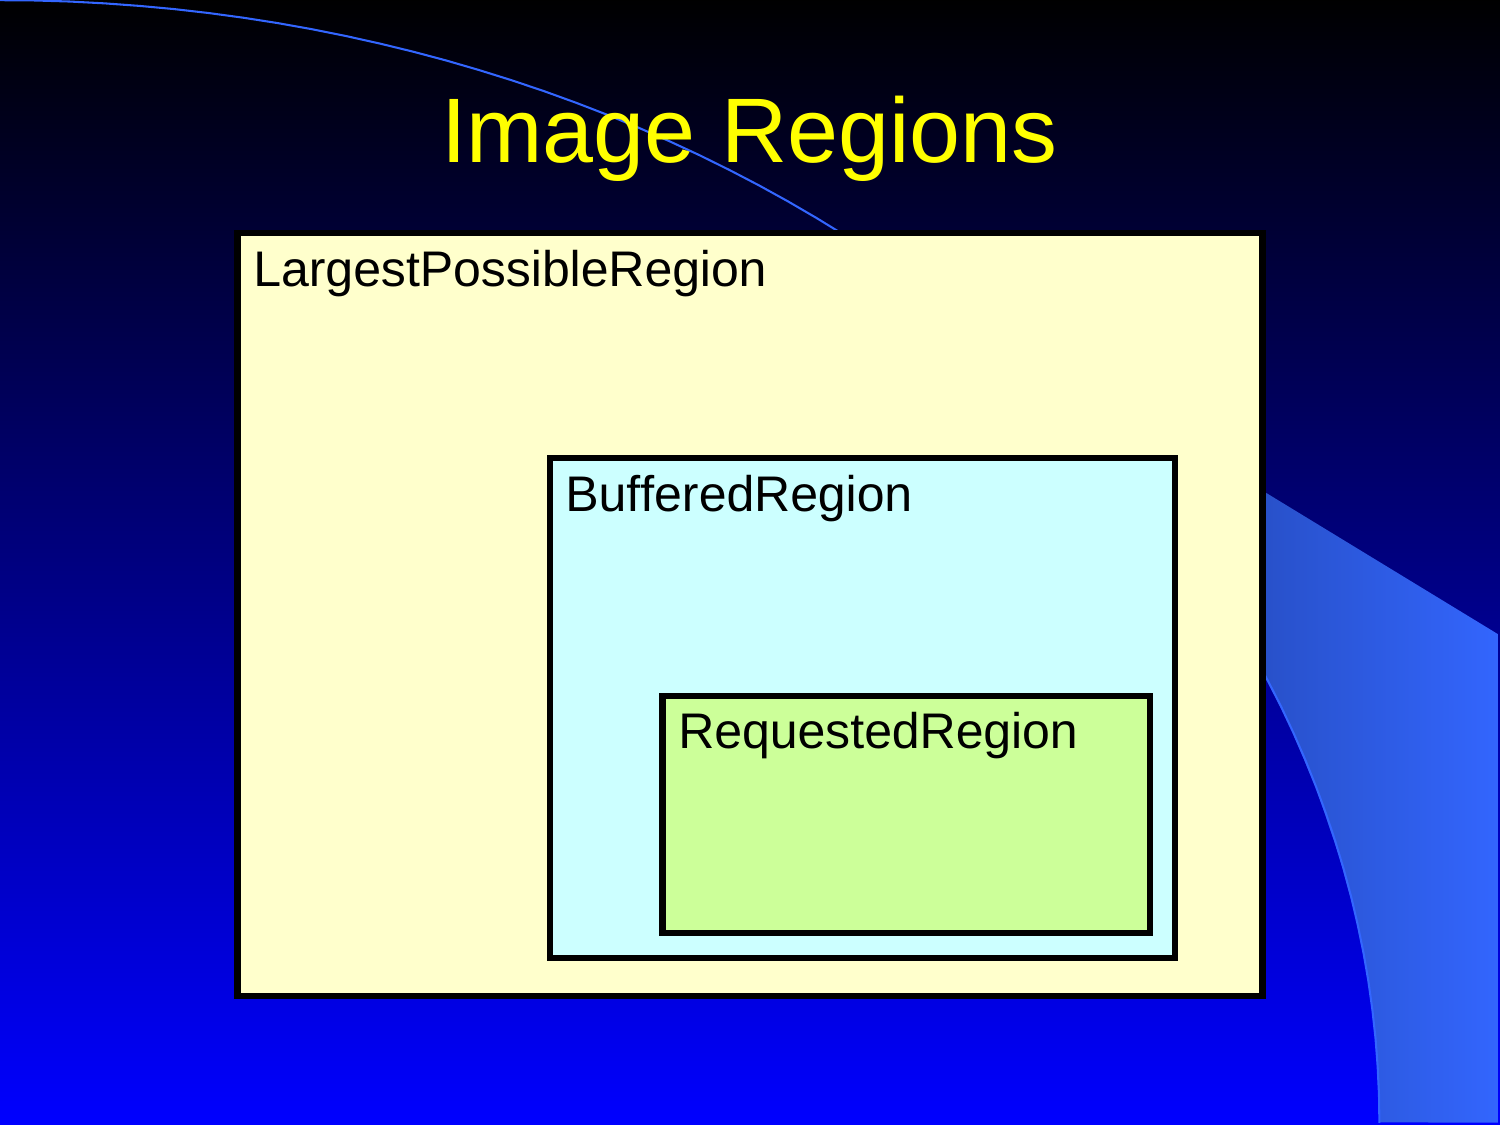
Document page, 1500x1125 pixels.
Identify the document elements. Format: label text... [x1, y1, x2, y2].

text_box RequestedRegion [663, 695, 1093, 768]
text_box LargestPossibleRegion [238, 233, 782, 305]
text_box BufferedRegion [550, 458, 928, 530]
text_box [237, 233, 1263, 996]
title Image Regions [112, 17, 1388, 245]
